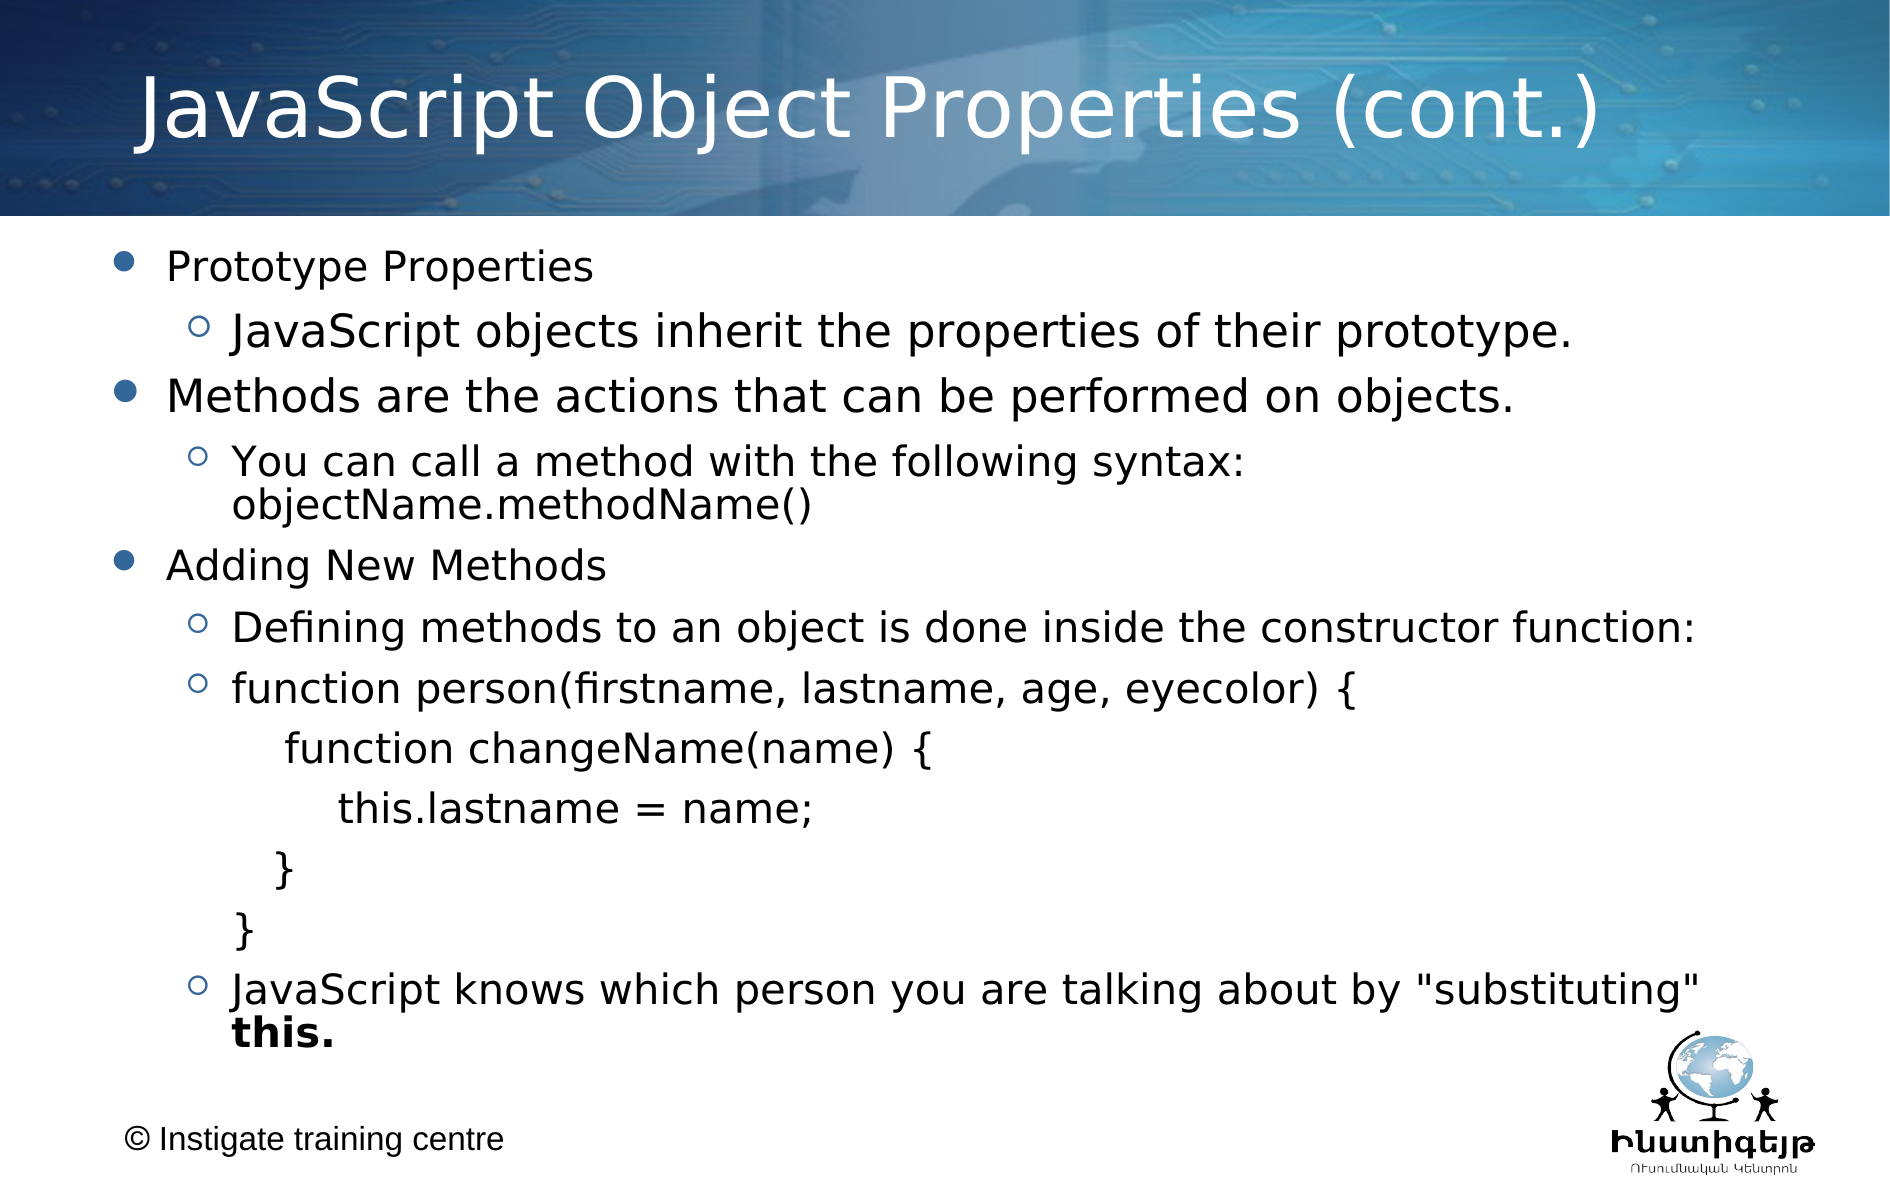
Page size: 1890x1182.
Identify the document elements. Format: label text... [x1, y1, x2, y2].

picture [1612, 1030, 1815, 1175]
list Prototype Properties JavaScript objects inherit the properties of their prototype. Methods are the actions that can be performed on objects. You can call a method with the following syntax: objectName.methodName() Adding New Methods Defining methods to an object is done inside the constructor function: function person(firstname, lastname, age, eyecolor) { function changeName(name) { this.lastname = name; } } JavaScript knows which person you are talking about by "substituting" this. [110, 247, 1801, 277]
picture [0, 0, 1890, 216]
